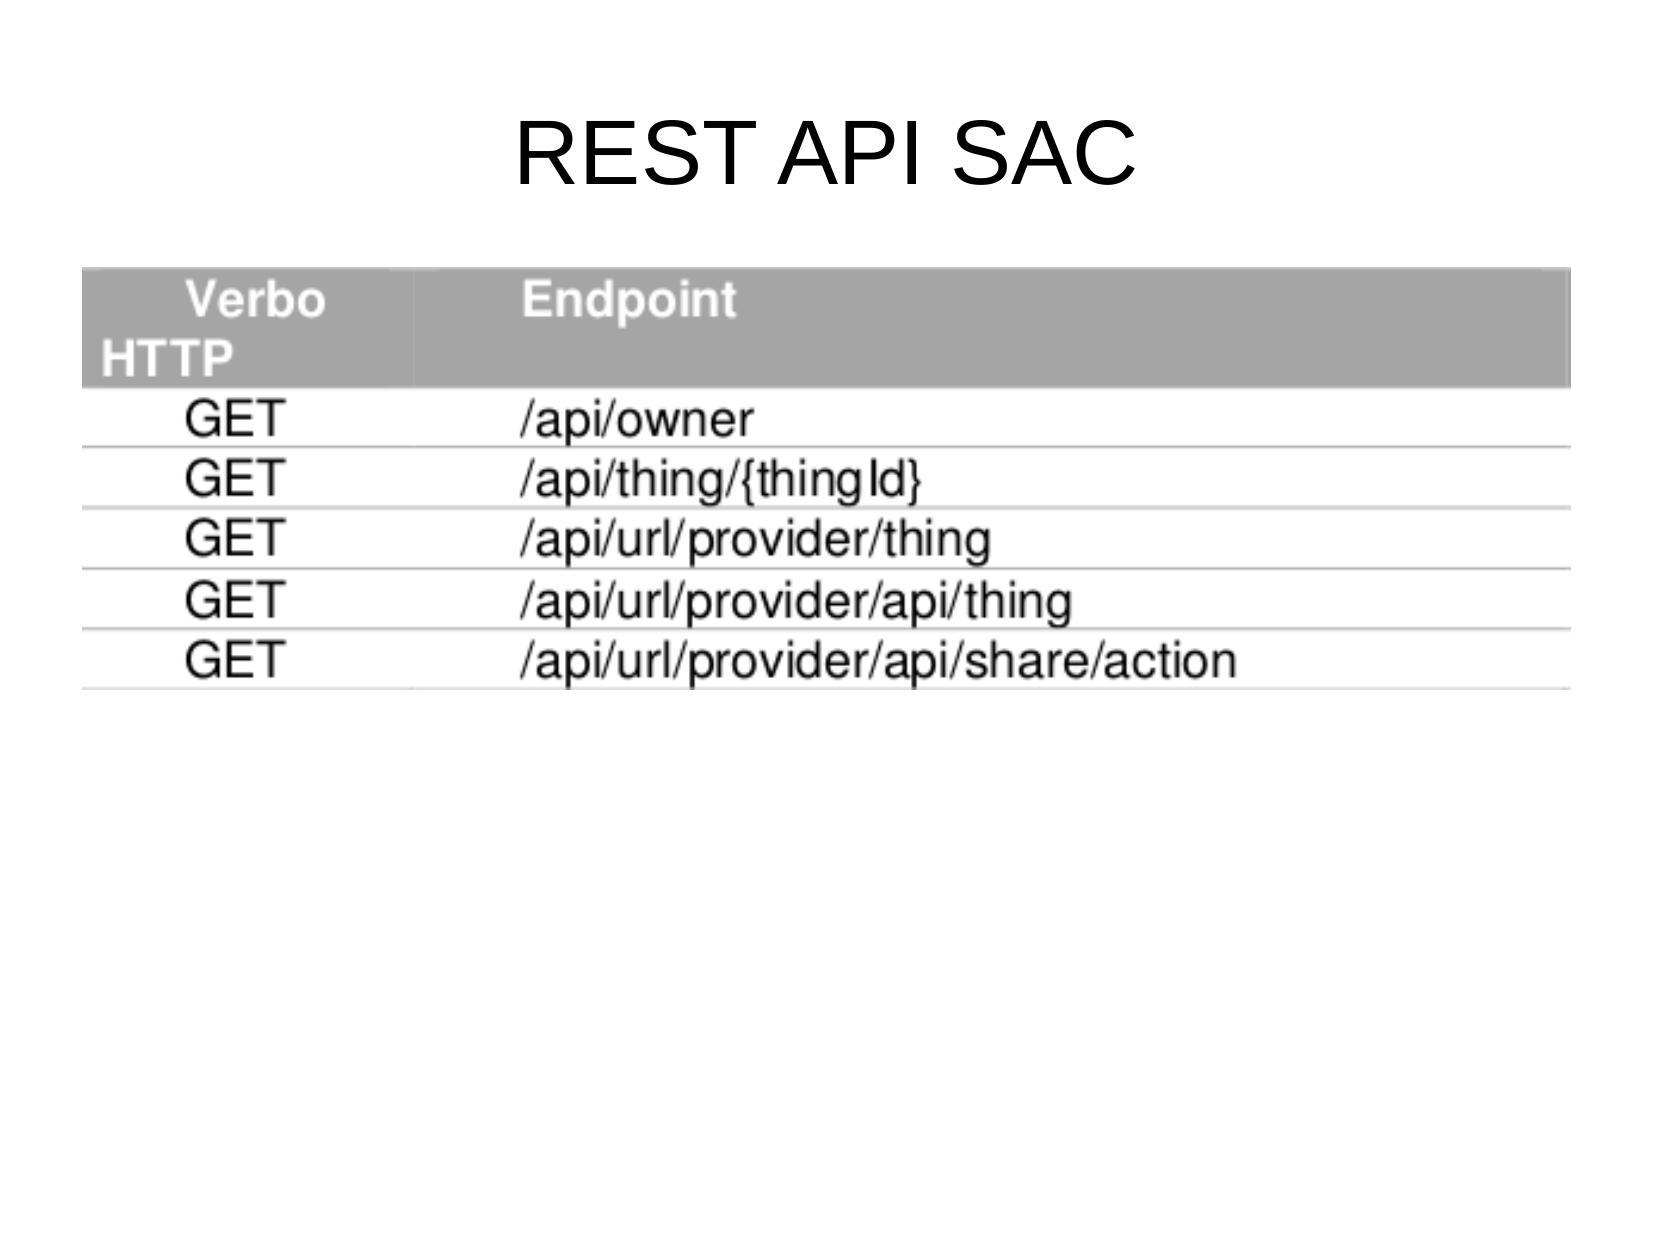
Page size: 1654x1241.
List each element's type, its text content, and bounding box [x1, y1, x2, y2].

picture [82, 267, 1571, 691]
title REST API SAC [82, 49, 1571, 257]
